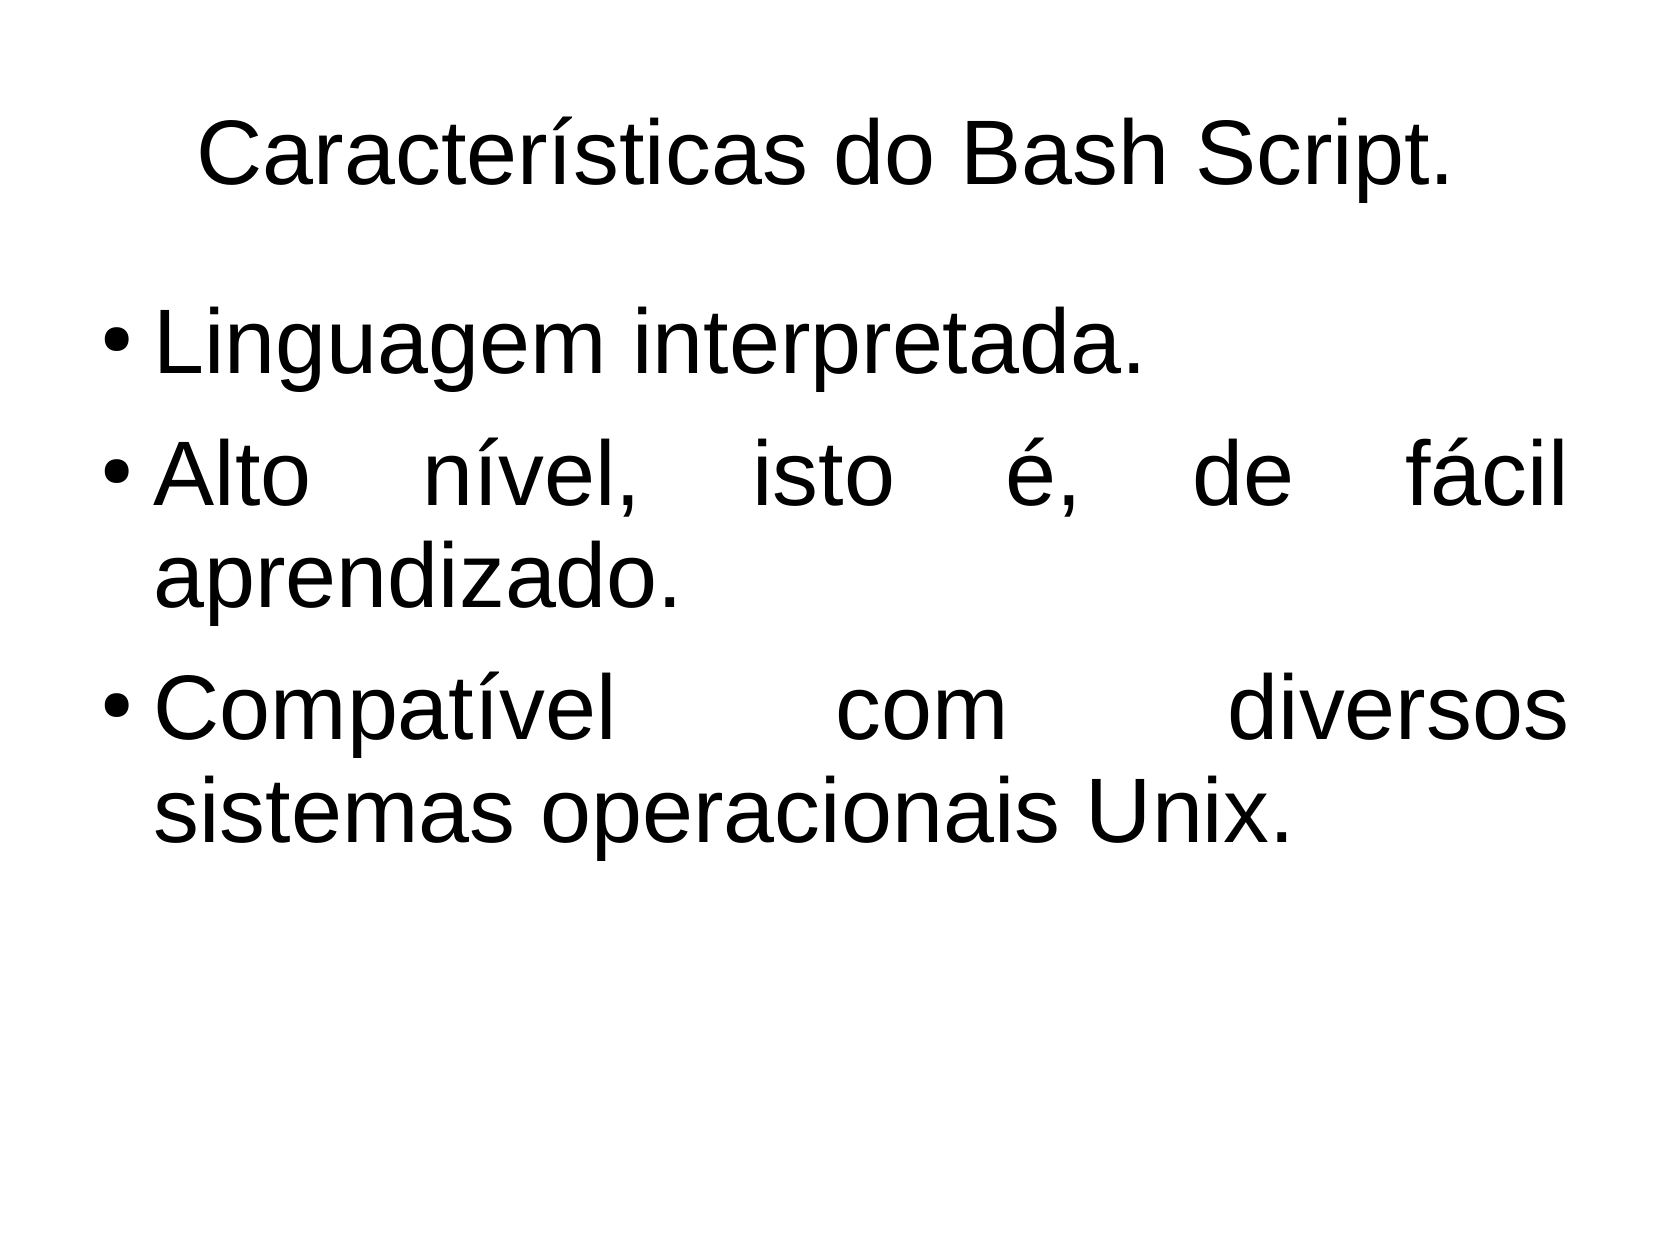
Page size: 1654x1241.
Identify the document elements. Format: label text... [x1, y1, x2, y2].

list Linguagem interpretada. Alto nível, isto é, de fácil aprendizado. Compatível com diversos sistemas operacionais Unix. [82, 290, 1571, 1010]
title Características do Bash Script. [82, 49, 1571, 257]
